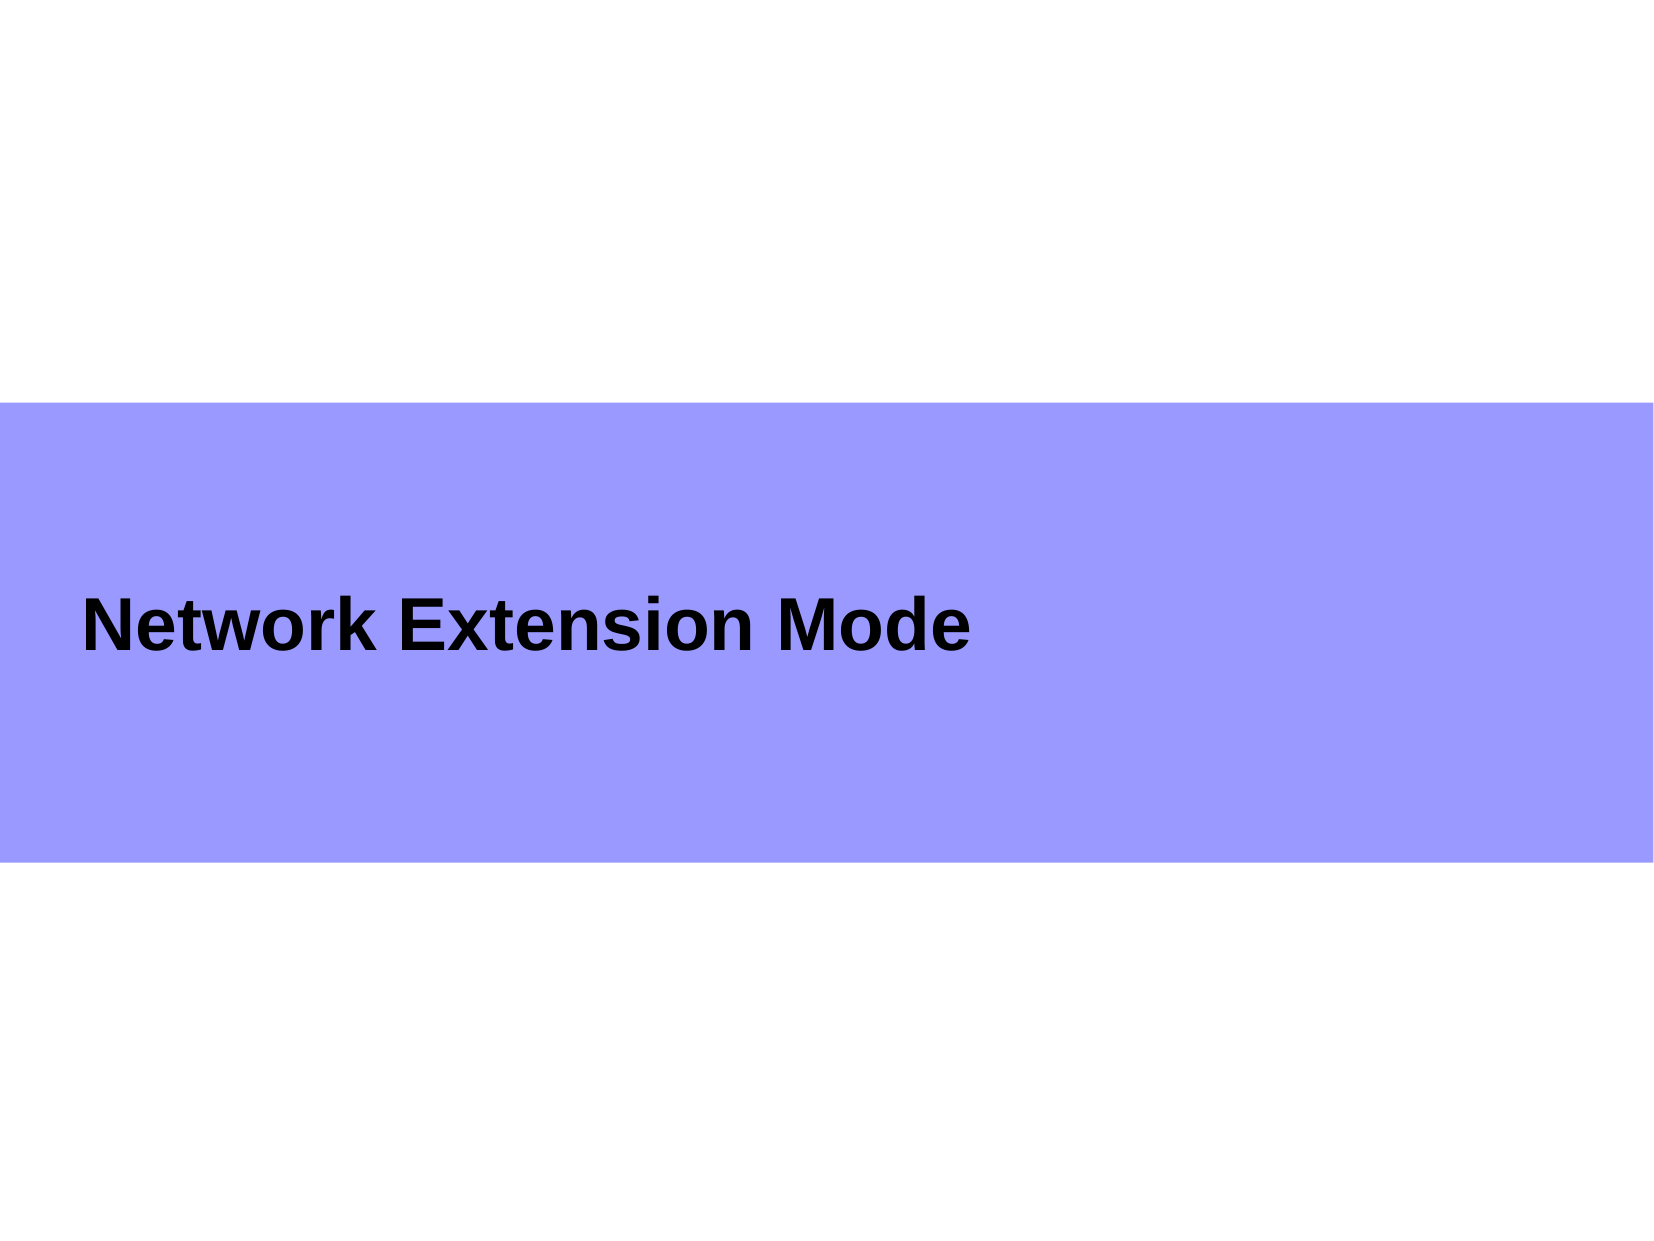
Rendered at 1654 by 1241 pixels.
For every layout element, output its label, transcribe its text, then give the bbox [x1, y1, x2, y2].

text_box Network Extension Mode [67, 578, 1530, 772]
